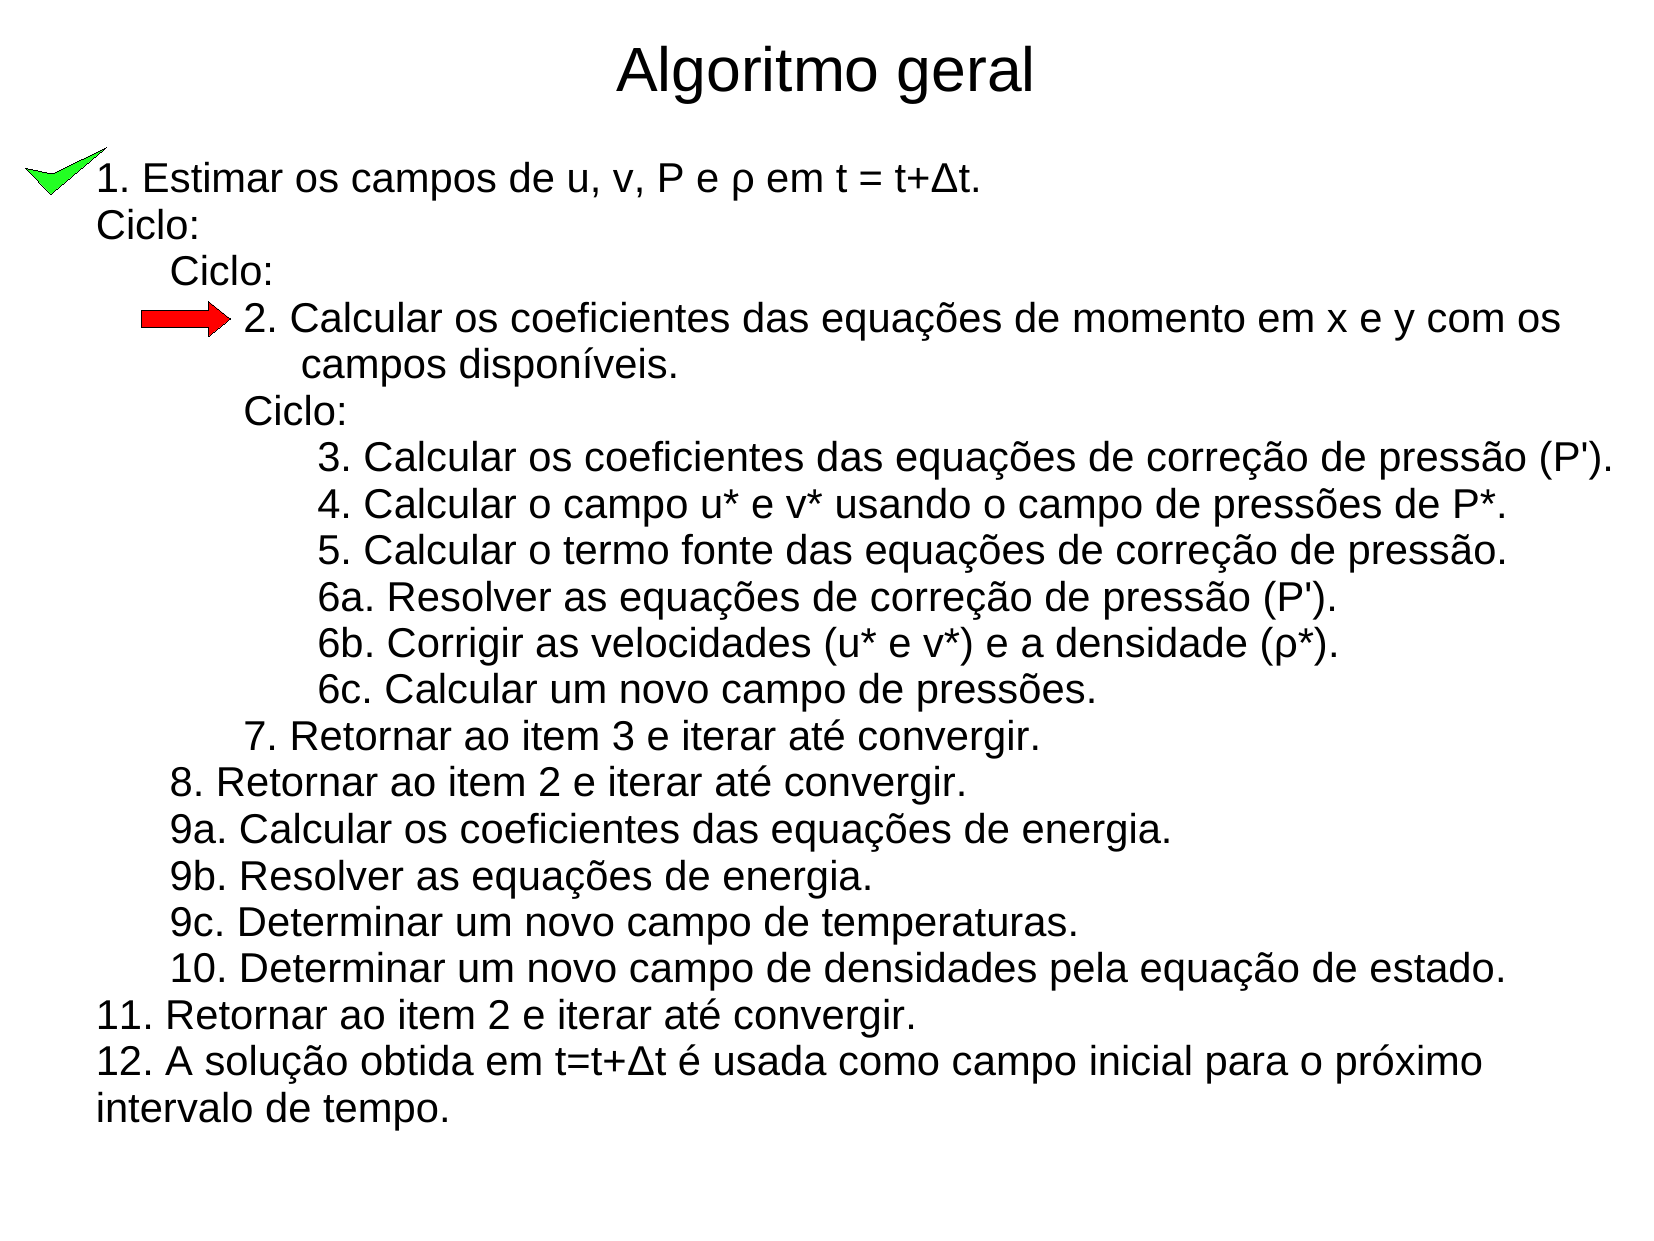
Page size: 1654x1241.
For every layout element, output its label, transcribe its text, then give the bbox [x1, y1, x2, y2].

text_box [25, 147, 107, 195]
text_box 1. Estimar os campos de u, v, P e ρ em t = t+Δt. Ciclo: Ciclo: 2. Calcular os coeficientes das equações de momento em x e y com os campos disponíveis. Ciclo: 3. Calcular os coeficientes das equações de correção de pressão (P'). 4. Calcular o campo u* e v* usando o campo de pressões de P*. 5. Calcular o termo fonte das equações de correção de pressão. 6a. Resolver as equações de correção de pressão (P'). 6b. Corrigir as velocidades (u* e v*) e a densidade (ρ*). 6c. Calcular um novo campo de pressões. 7. Retornar ao item 3 e iterar até convergir. 8. Retornar ao item 2 e iterar até convergir. 9a. Calcular os coeficientes das equações de energia. 9b. Resolver as equações de energia. 9c. Determinar um novo campo de temperaturas. 10. Determinar um novo campo de densidades pela equação de estado. 11. Retornar ao item 2 e iterar até convergir. 12. A solução obtida em t=t+Δt é usada como campo inicial para o próximo intervalo de tempo. [81, 147, 1630, 1223]
text_box [141, 301, 231, 337]
text_box Algoritmo geral [601, 27, 1052, 113]
